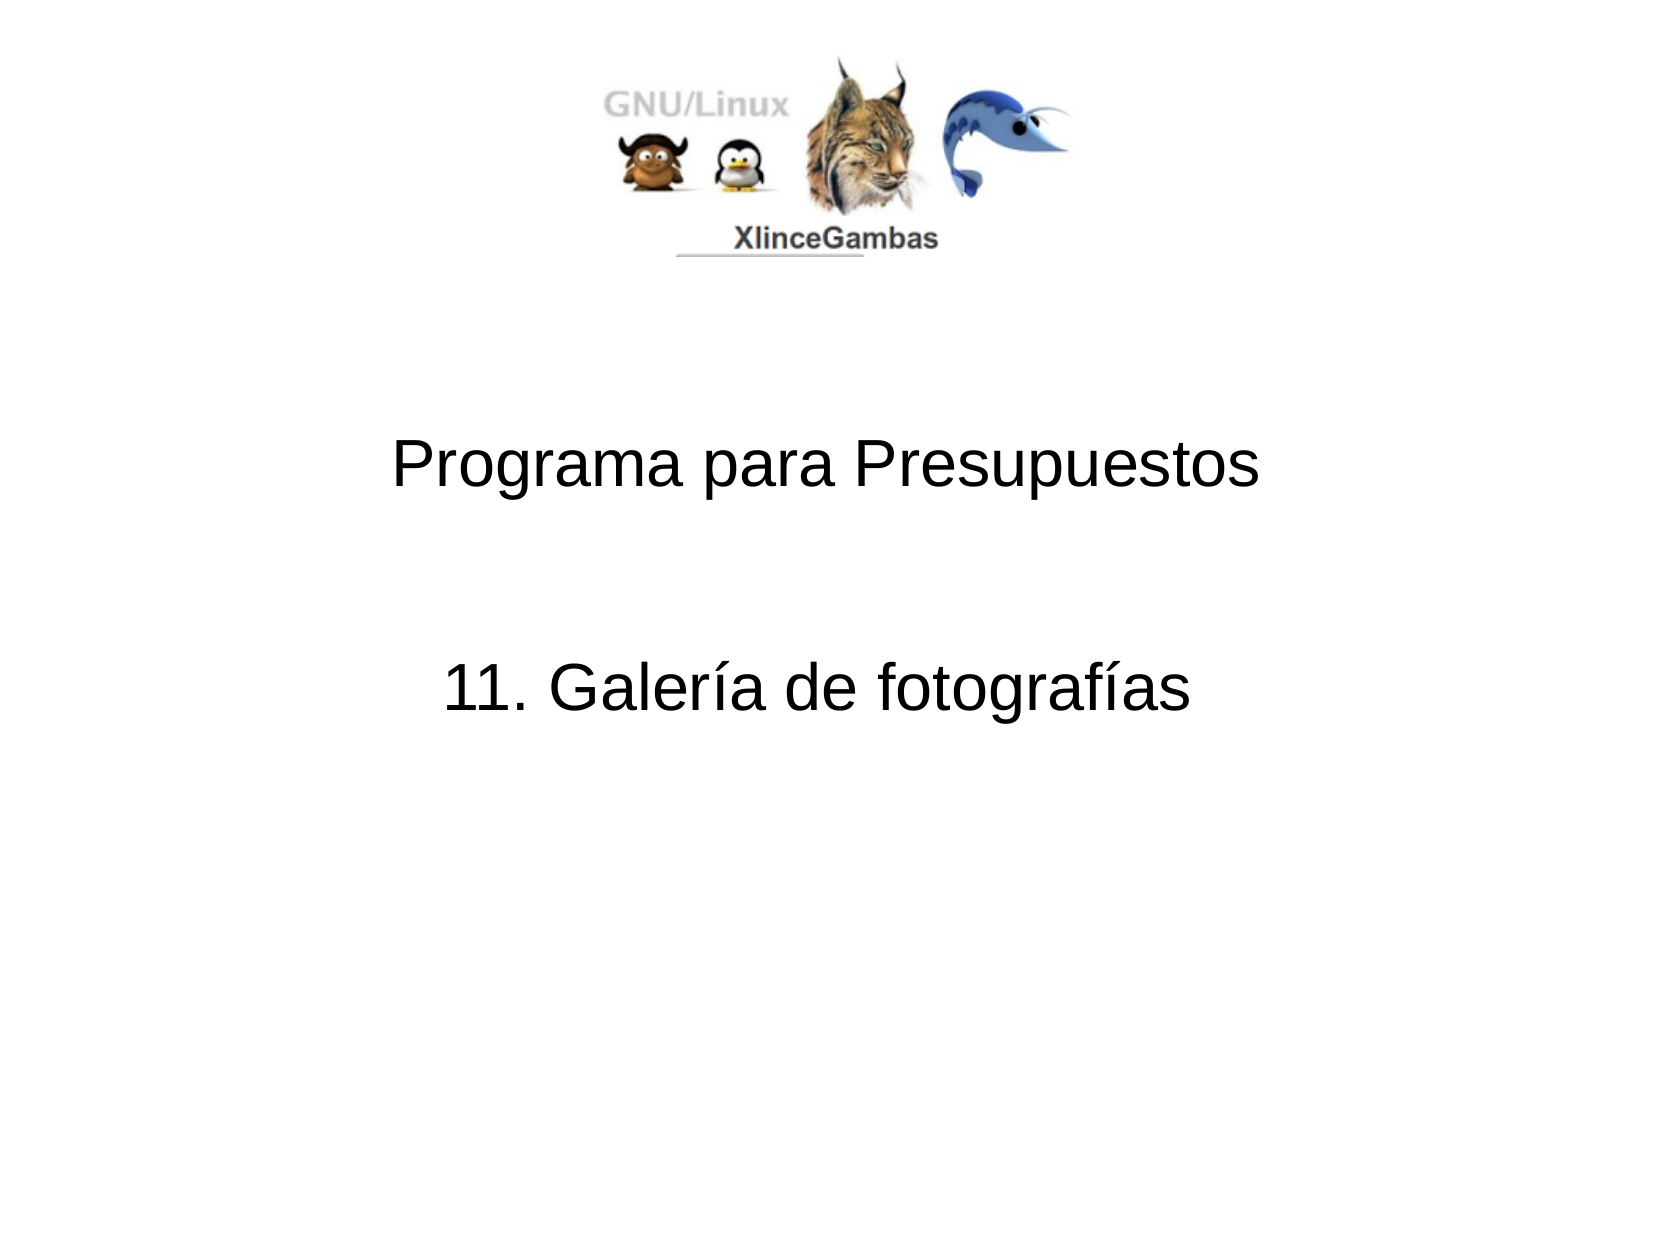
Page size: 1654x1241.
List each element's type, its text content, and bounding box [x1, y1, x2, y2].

subtitle Programa para Presupuestos 11. Galería de fotografías [82, 290, 1571, 1010]
picture [575, 49, 1078, 257]
